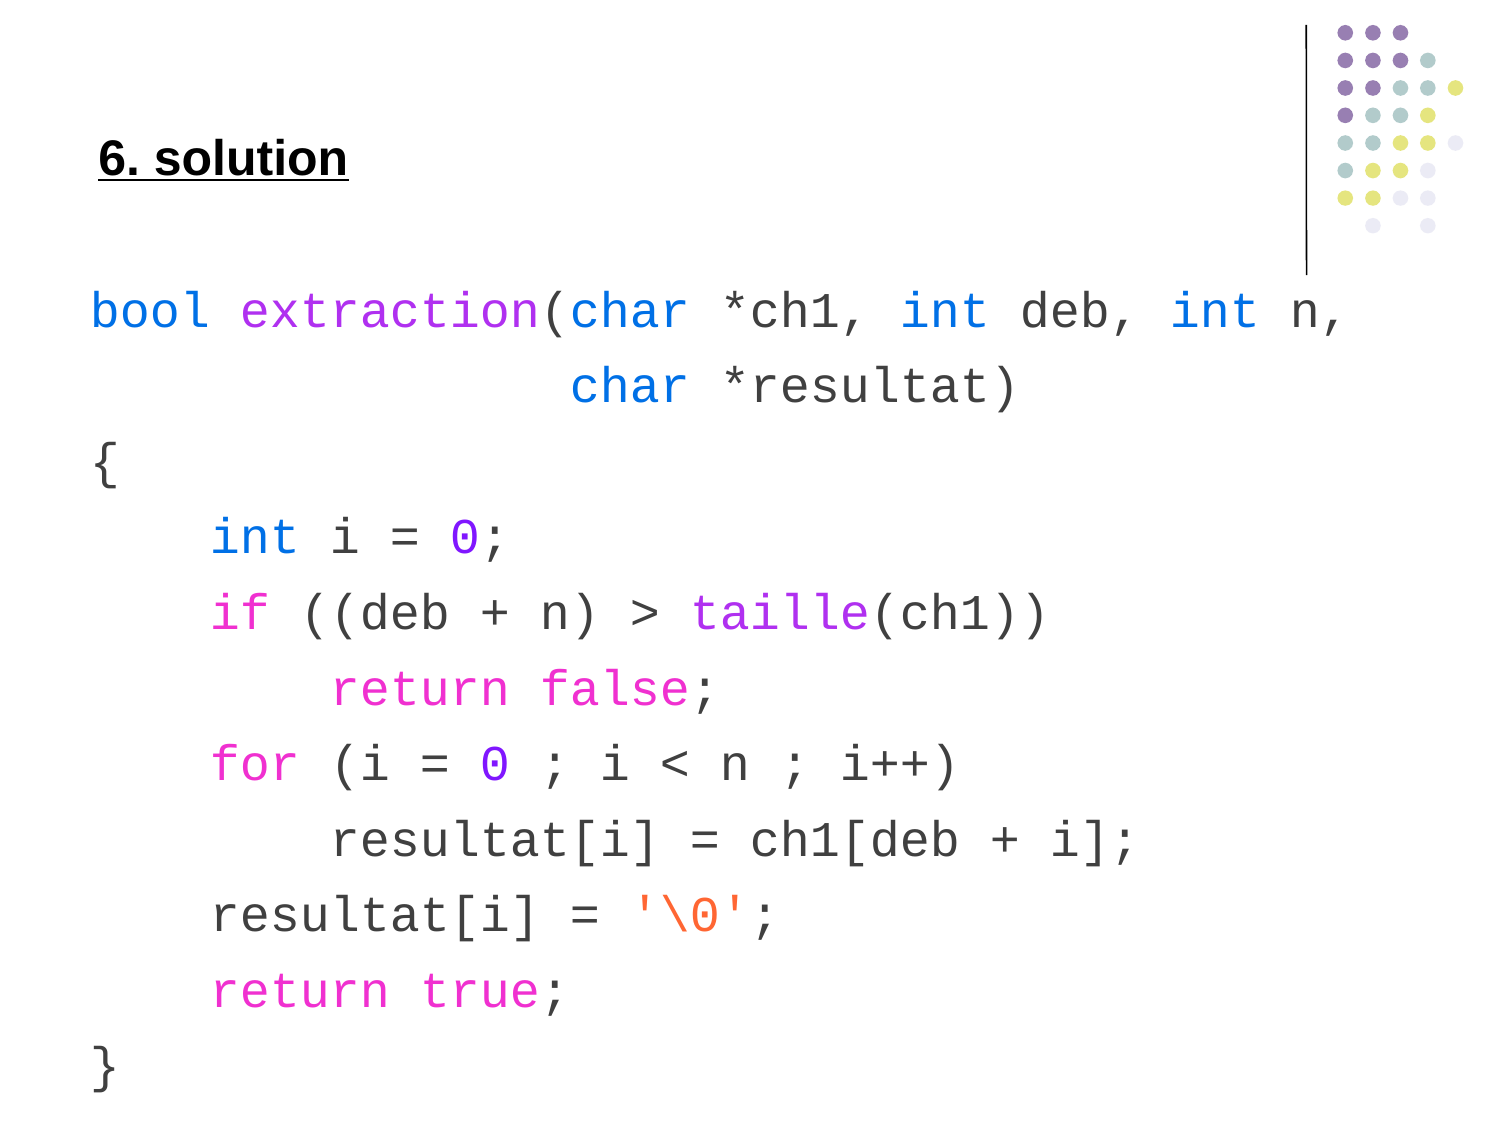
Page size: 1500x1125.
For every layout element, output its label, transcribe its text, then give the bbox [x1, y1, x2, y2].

list 6. solution bool extraction(char *ch1, int deb, int n, char *resultat) { int i = 0; if ((deb + n) > taille(ch1)) return false; for (i = 0 ; i < n ; i++) resultat[i] = ch1[deb + i]; resultat[i] = '\0'; return true; } [75, 118, 1425, 1125]
